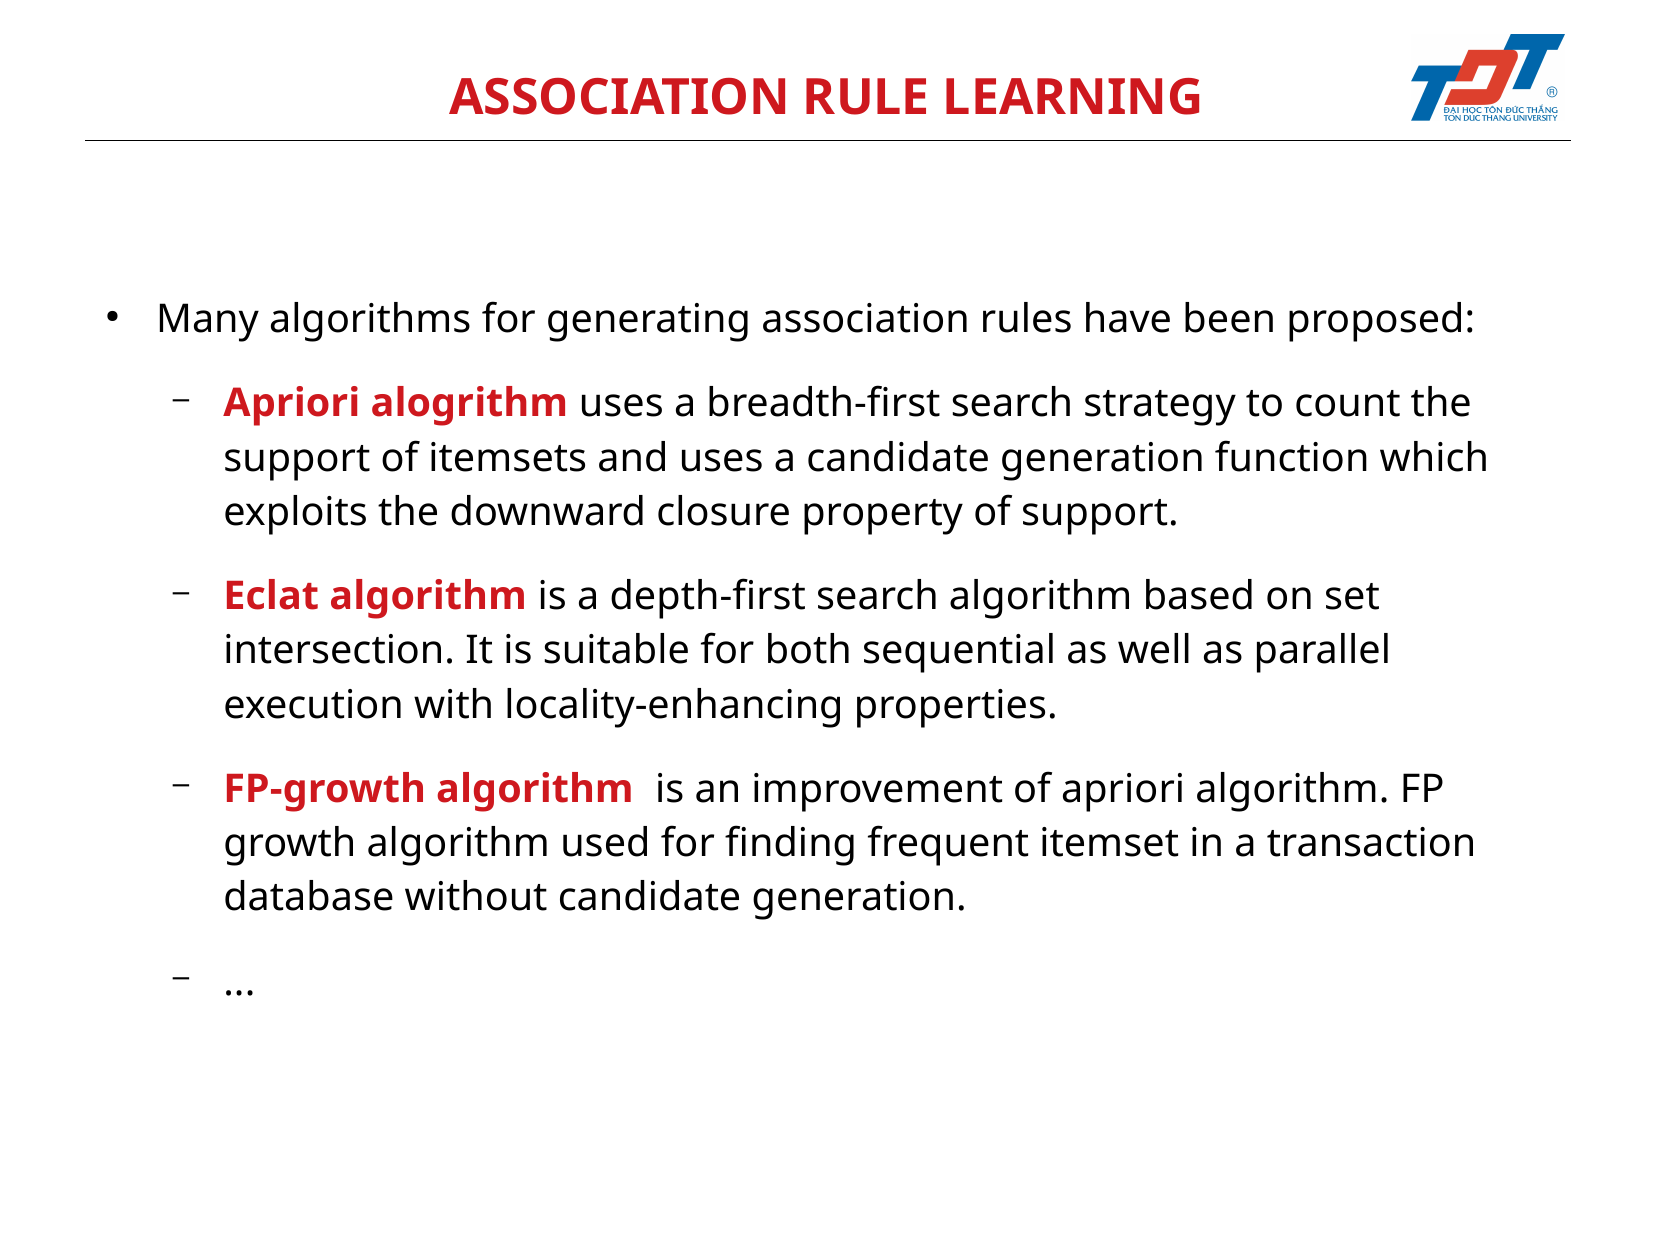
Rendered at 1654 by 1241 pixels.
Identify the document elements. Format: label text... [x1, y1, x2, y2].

picture [1411, 34, 1565, 121]
list Many algorithms for generating association rules have been proposed: Apriori alogrithm uses a breadth-first search strategy to count the support of itemsets and uses a candidate generation function which exploits the downward closure property of support. Eclat algorithm is a depth-first search algorithm based on set intersection. It is suitable for both sequential as well as parallel execution with locality-enhancing properties. FP-growth algorithm is an improvement of apriori algorithm. FP growth algorithm used for finding frequent itemset in a transaction database without candidate generation. ... [88, 290, 1581, 1010]
title ASSOCIATION RULE LEARNING [82, 49, 1571, 141]
